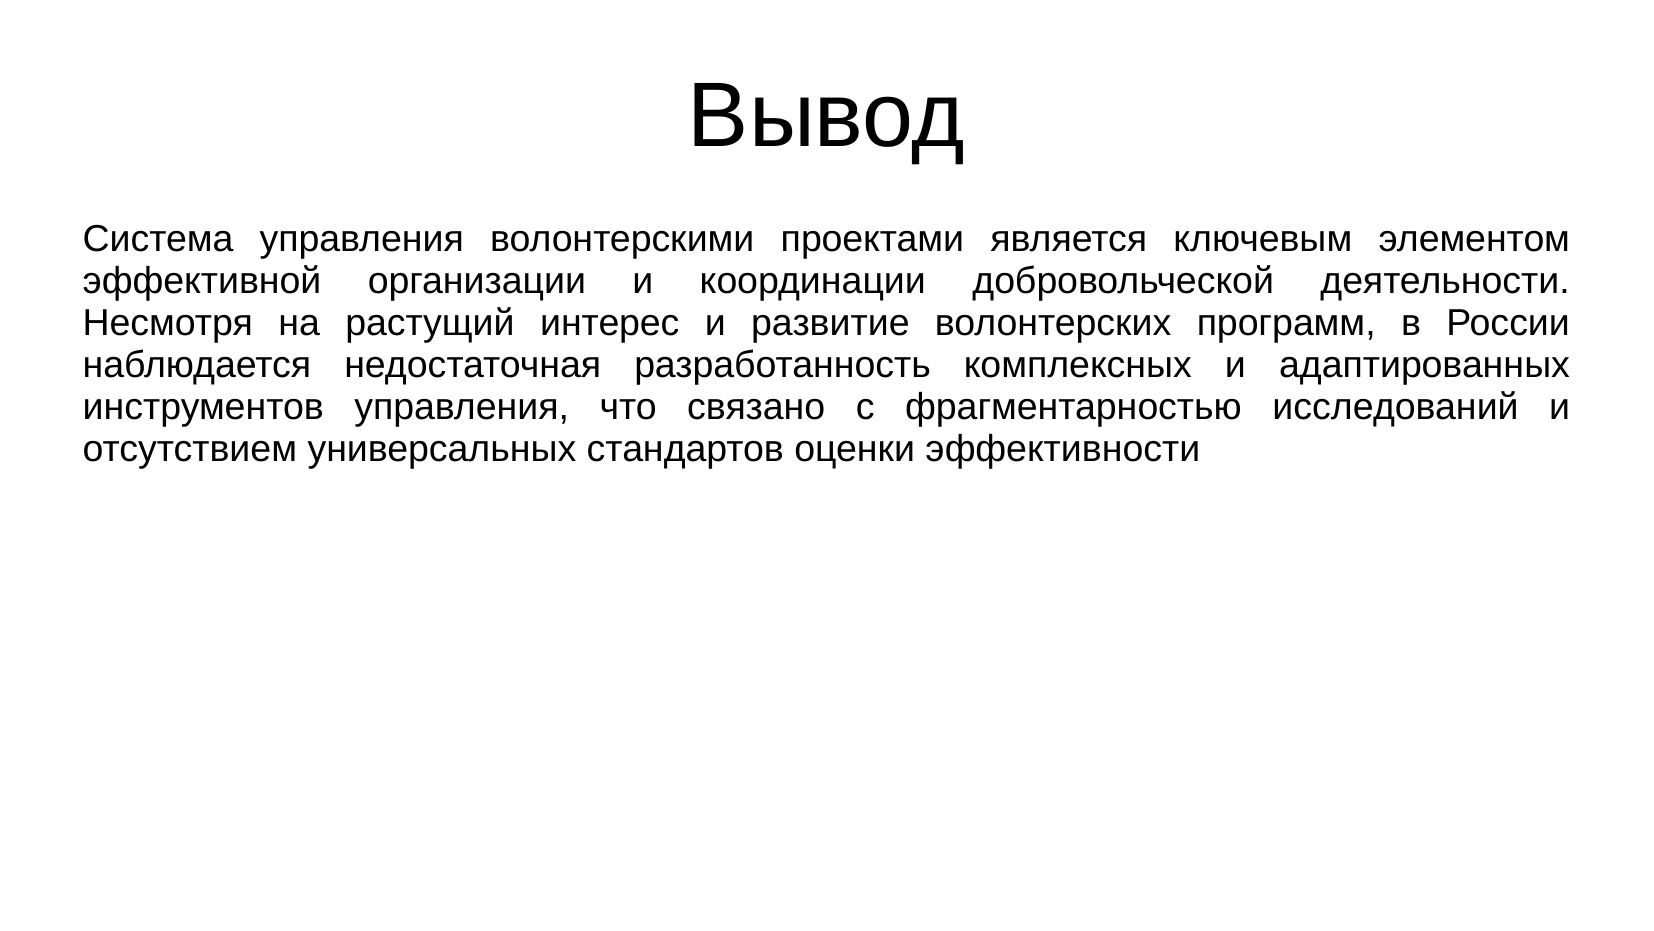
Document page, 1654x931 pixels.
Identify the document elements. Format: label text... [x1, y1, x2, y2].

title Вывод [82, 37, 1571, 193]
list Система управления волонтерскими проектами является ключевым элементом эффективной организации и координации добровольческой деятельности. Несмотря на растущий интерес и развитие волонтерских программ, в России наблюдается недостаточная разработанность комплексных и адаптированных инструментов управления, что связано с фрагментарностью исследований и отсутствием универсальных стандартов оценки эффективности [82, 217, 1571, 758]
